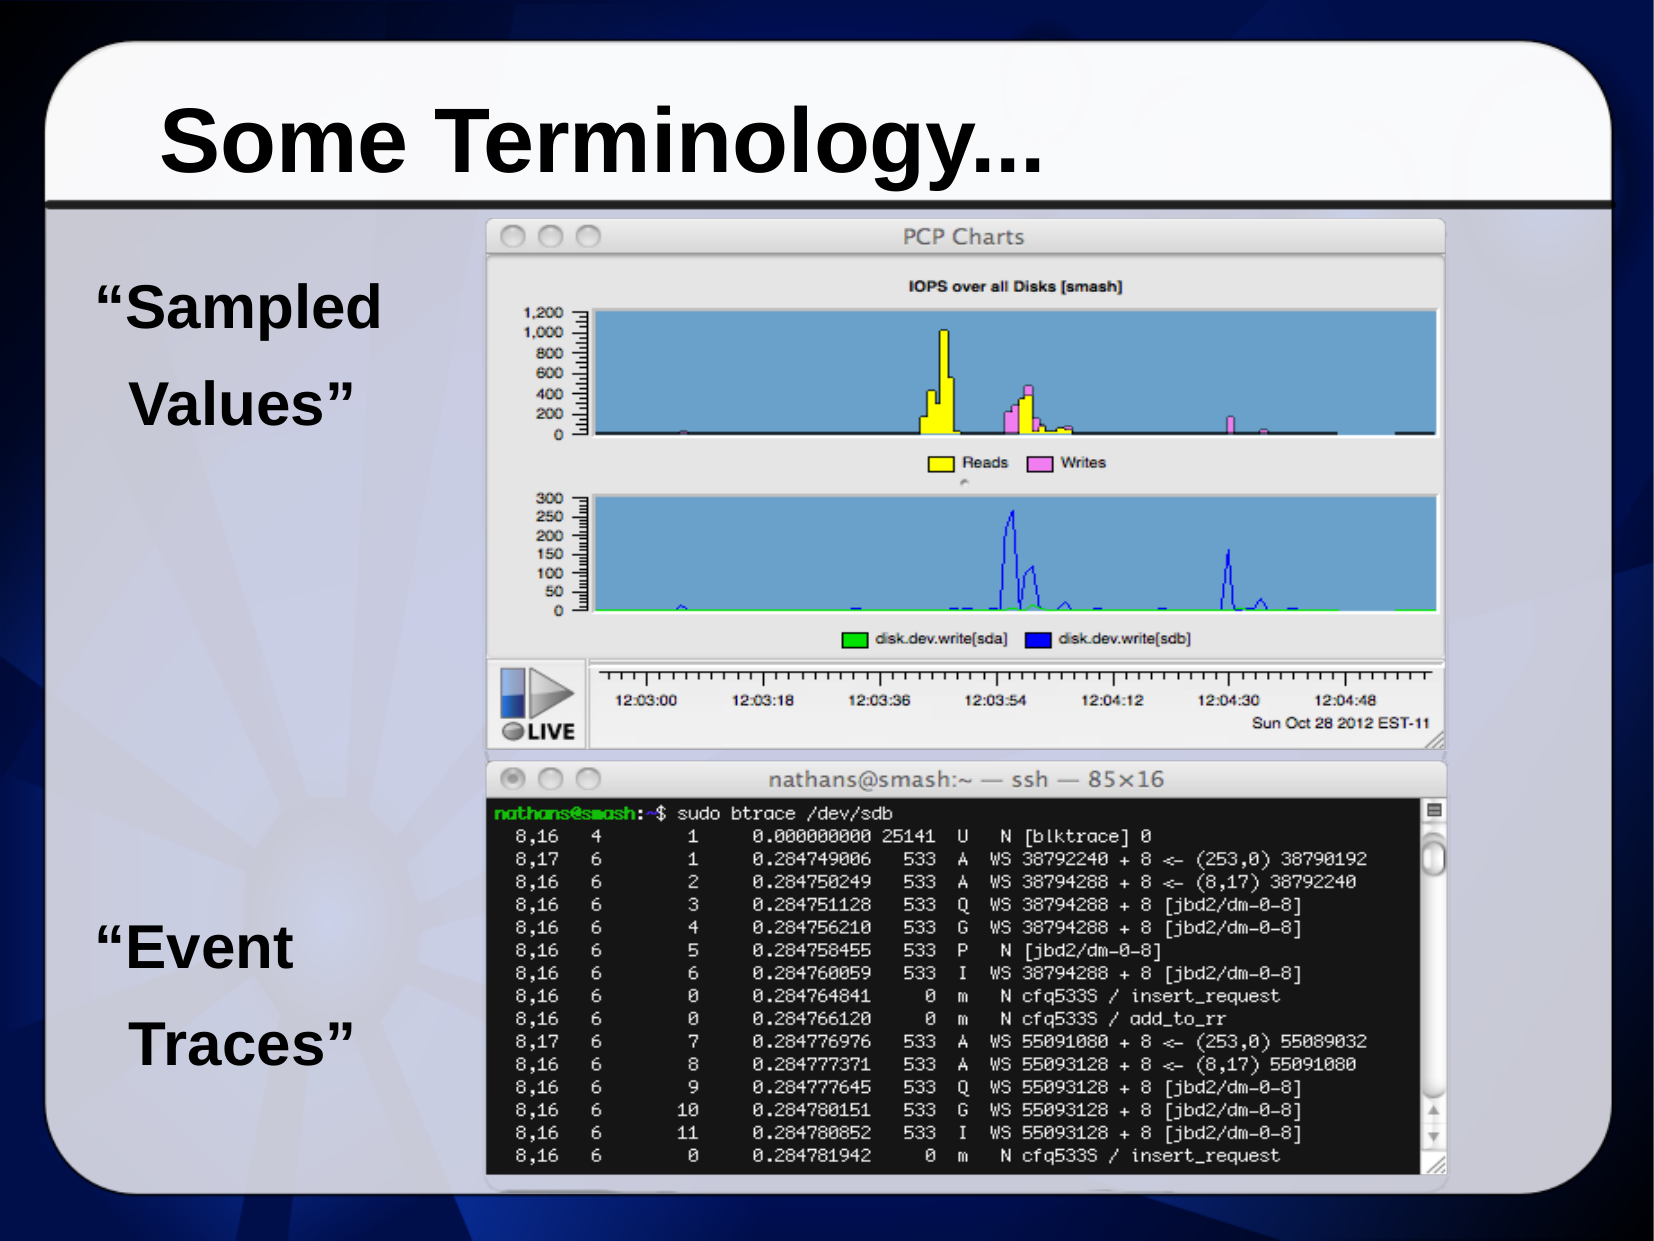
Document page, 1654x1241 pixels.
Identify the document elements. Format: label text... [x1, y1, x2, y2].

title Some Terminology... [82, 37, 1571, 245]
picture [0, 0, 1654, 1241]
list “Sampled Values” “Event Traces” [94, 272, 463, 1084]
